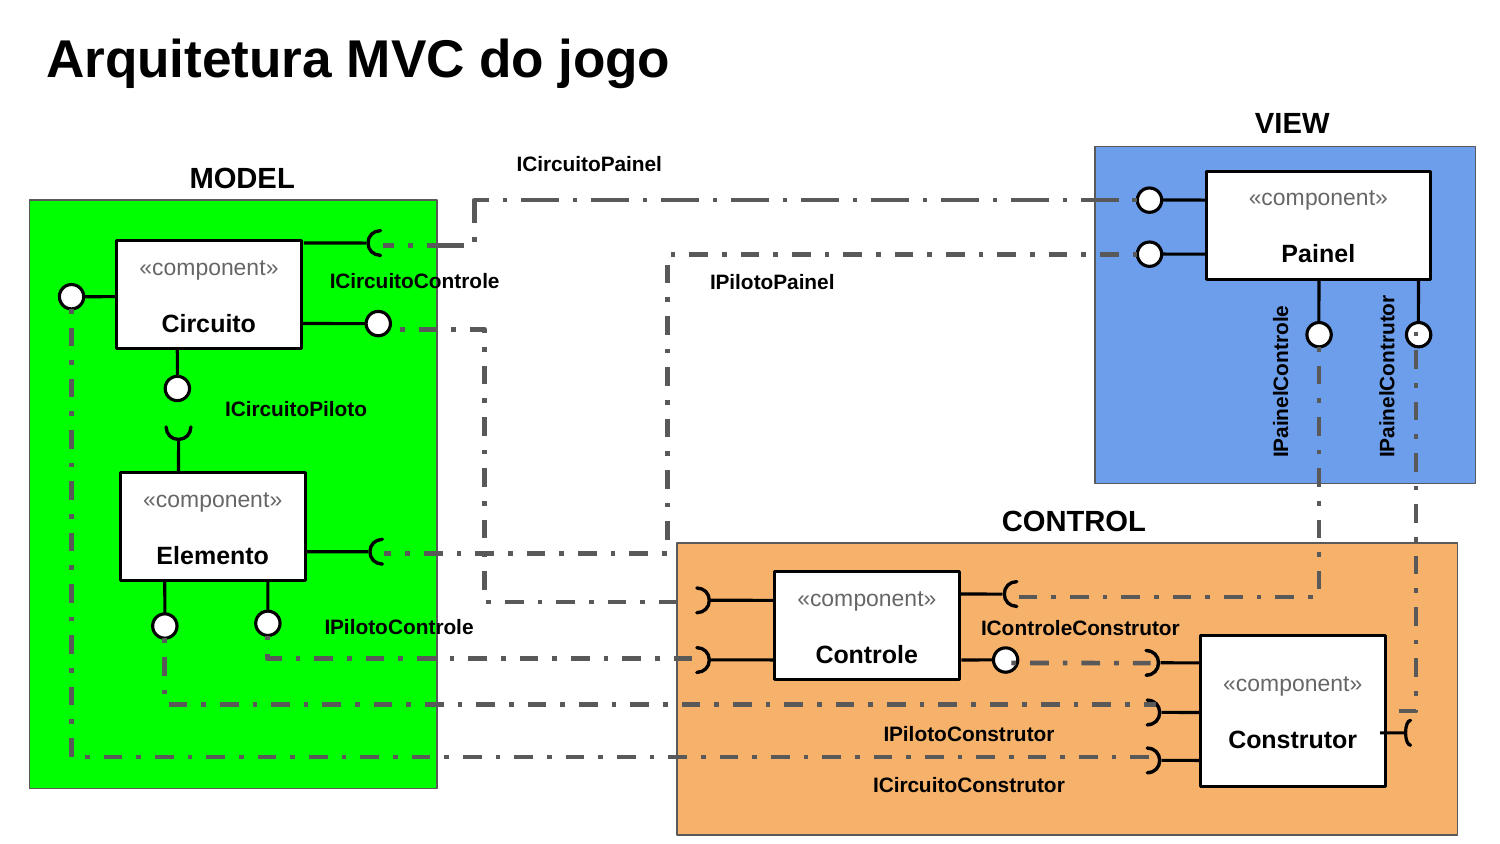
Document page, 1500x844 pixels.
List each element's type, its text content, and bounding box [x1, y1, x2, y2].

text_box «component» Painel [1206, 171, 1431, 280]
text_box IControleConstrutor [960, 608, 1207, 646]
text_box [29, 200, 437, 789]
text_box MODEL [167, 143, 318, 209]
text_box CONTROL [977, 487, 1170, 553]
text_box ICircuitoConstrutor [856, 764, 1082, 803]
text_box «component» Construtor [1200, 635, 1386, 787]
text_box «component» Elemento [120, 472, 306, 581]
text_box IPilotoPainel [696, 262, 915, 302]
text_box «component» Controle [774, 571, 960, 680]
text_box ICircuitoControle [302, 261, 527, 299]
text_box IPainelContrutor [1366, 271, 1406, 472]
text_box [1095, 146, 1476, 484]
text_box VIEW [1217, 89, 1368, 155]
text_box ICircuitoPainel [503, 143, 722, 185]
text_box «component» Circuito [116, 240, 302, 349]
text_box [677, 543, 1458, 835]
title Arquitetura MVC do jogo [31, 9, 1430, 104]
text_box IPilotoConstrutor [842, 713, 1096, 753]
text_box IPainelControle [1260, 271, 1300, 472]
text_box ICircuitoPiloto [184, 388, 409, 427]
text_box IPilotoControle [286, 606, 512, 645]
